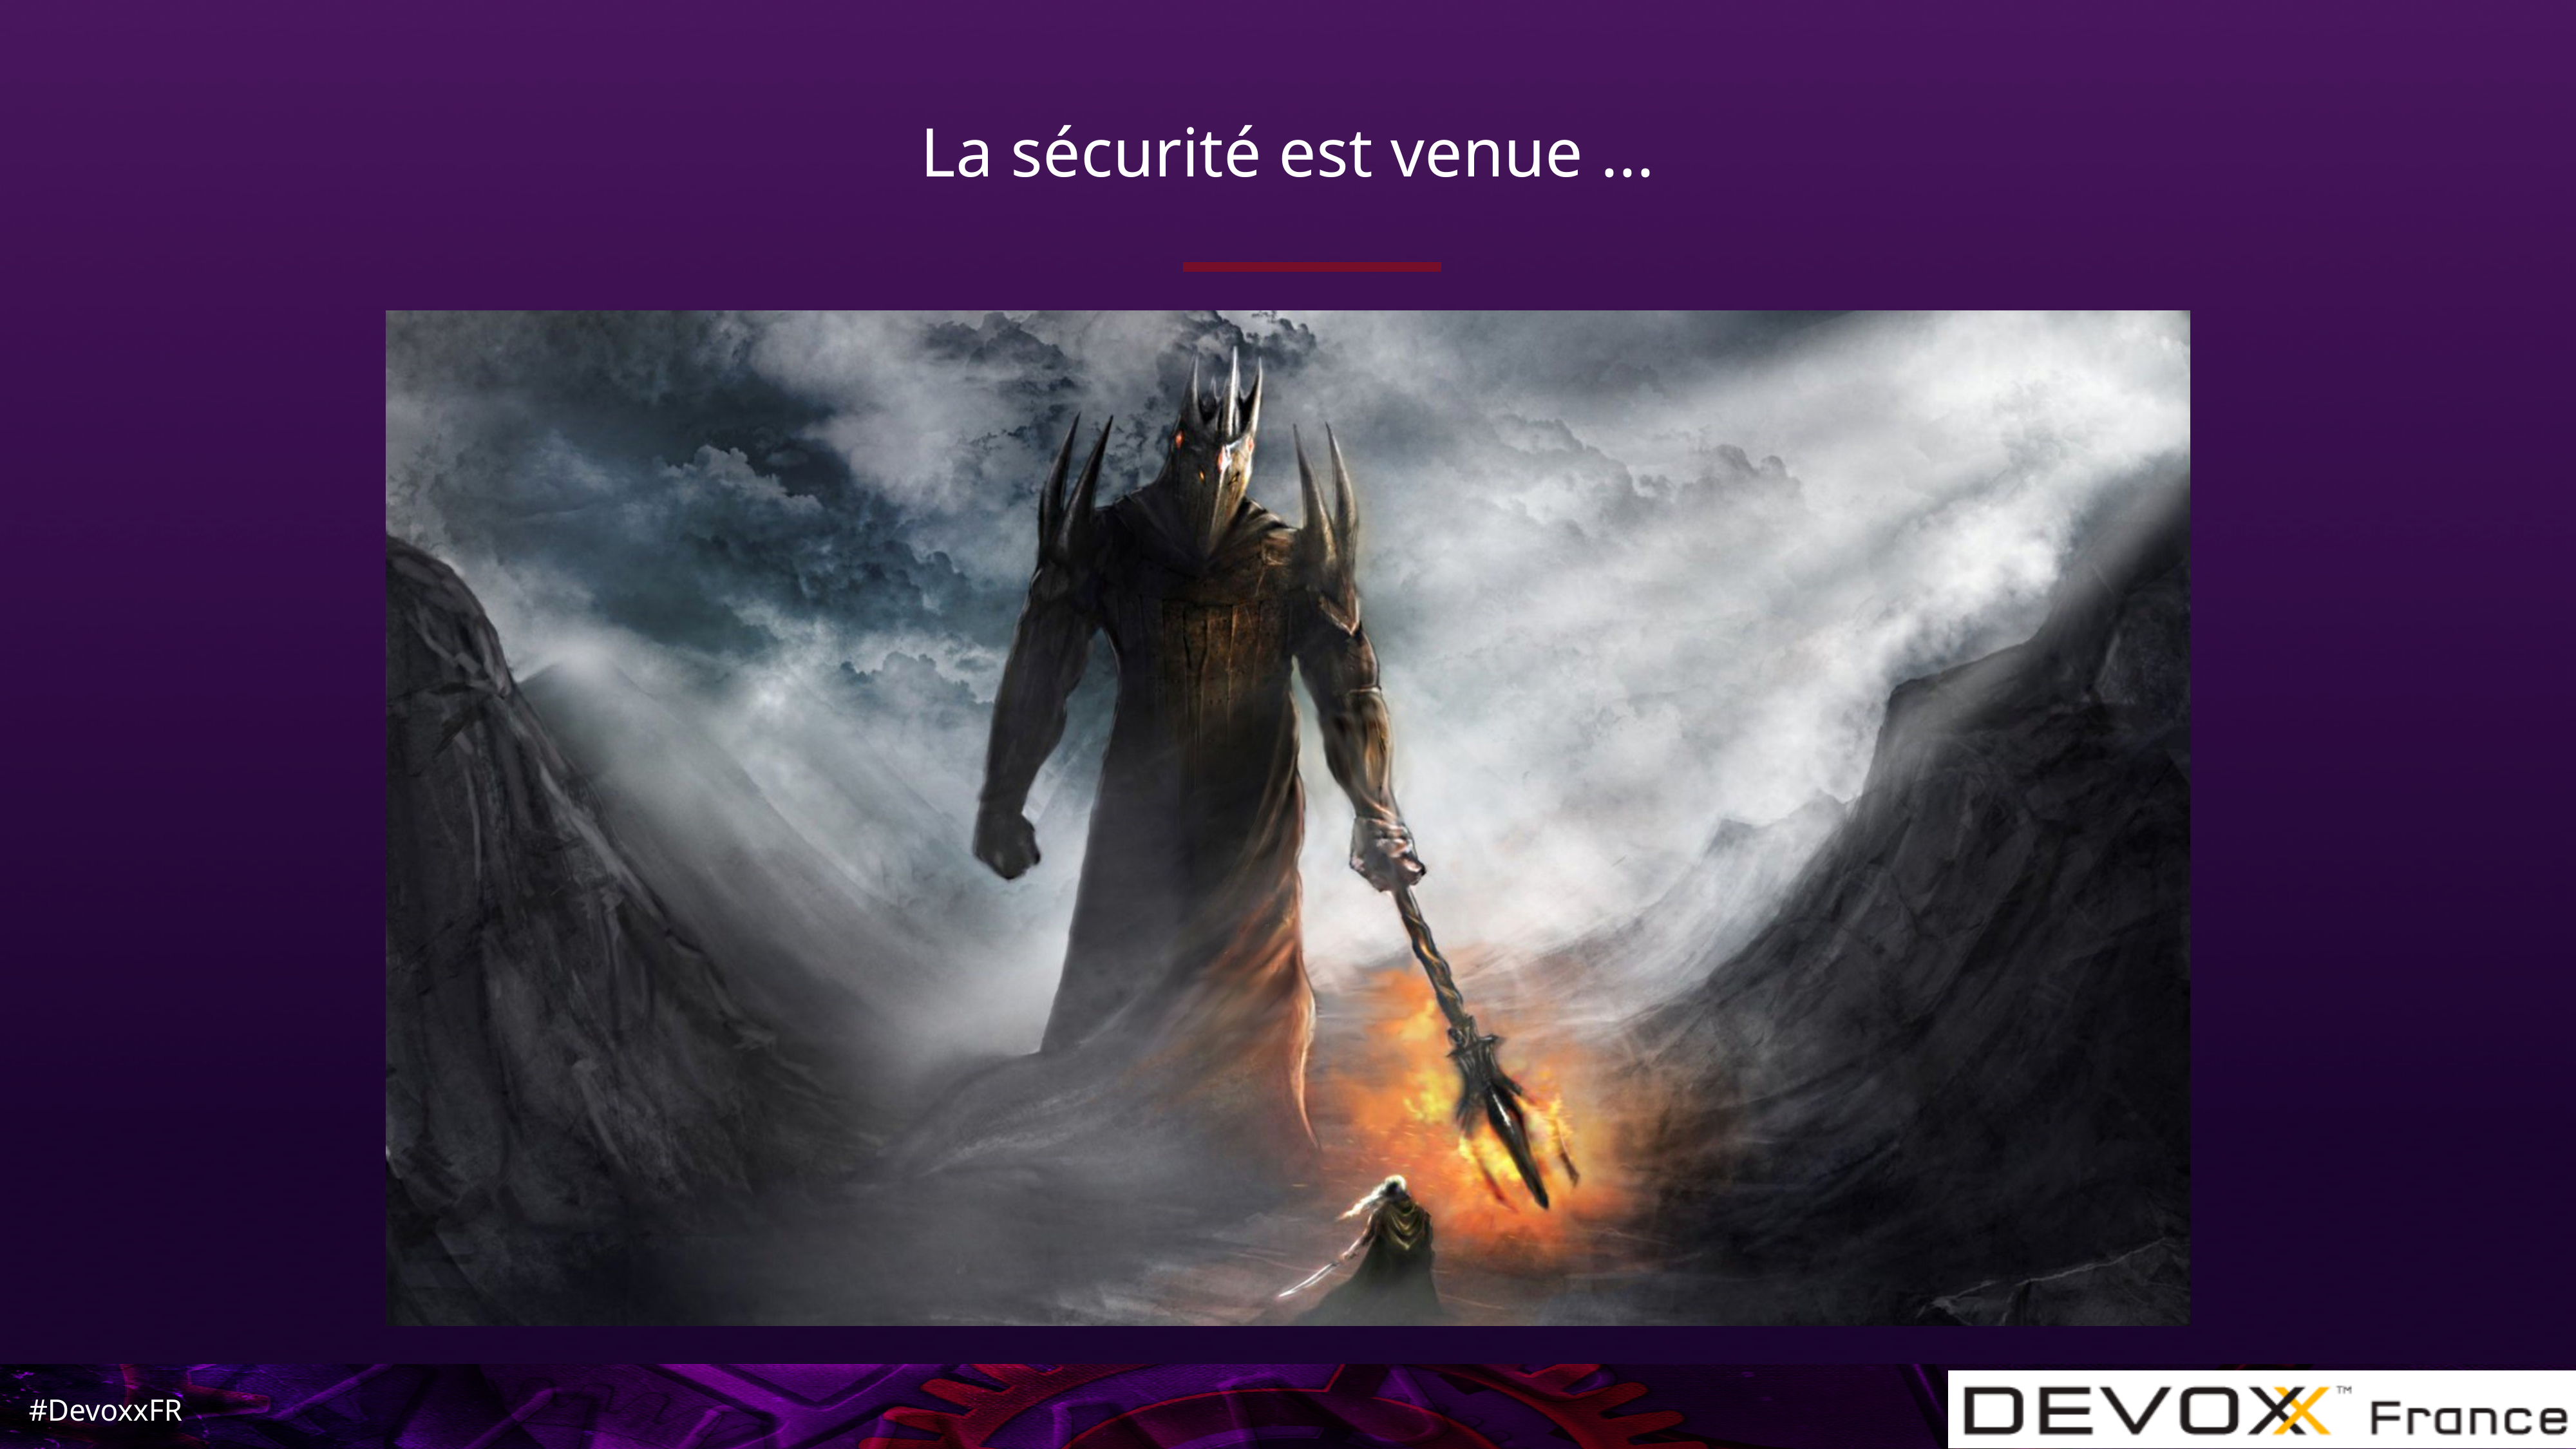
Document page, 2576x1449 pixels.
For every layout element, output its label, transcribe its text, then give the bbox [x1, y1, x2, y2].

picture [0, 0, 2576, 1449]
title La sécurité est venue ... [510, 14, 2065, 287]
